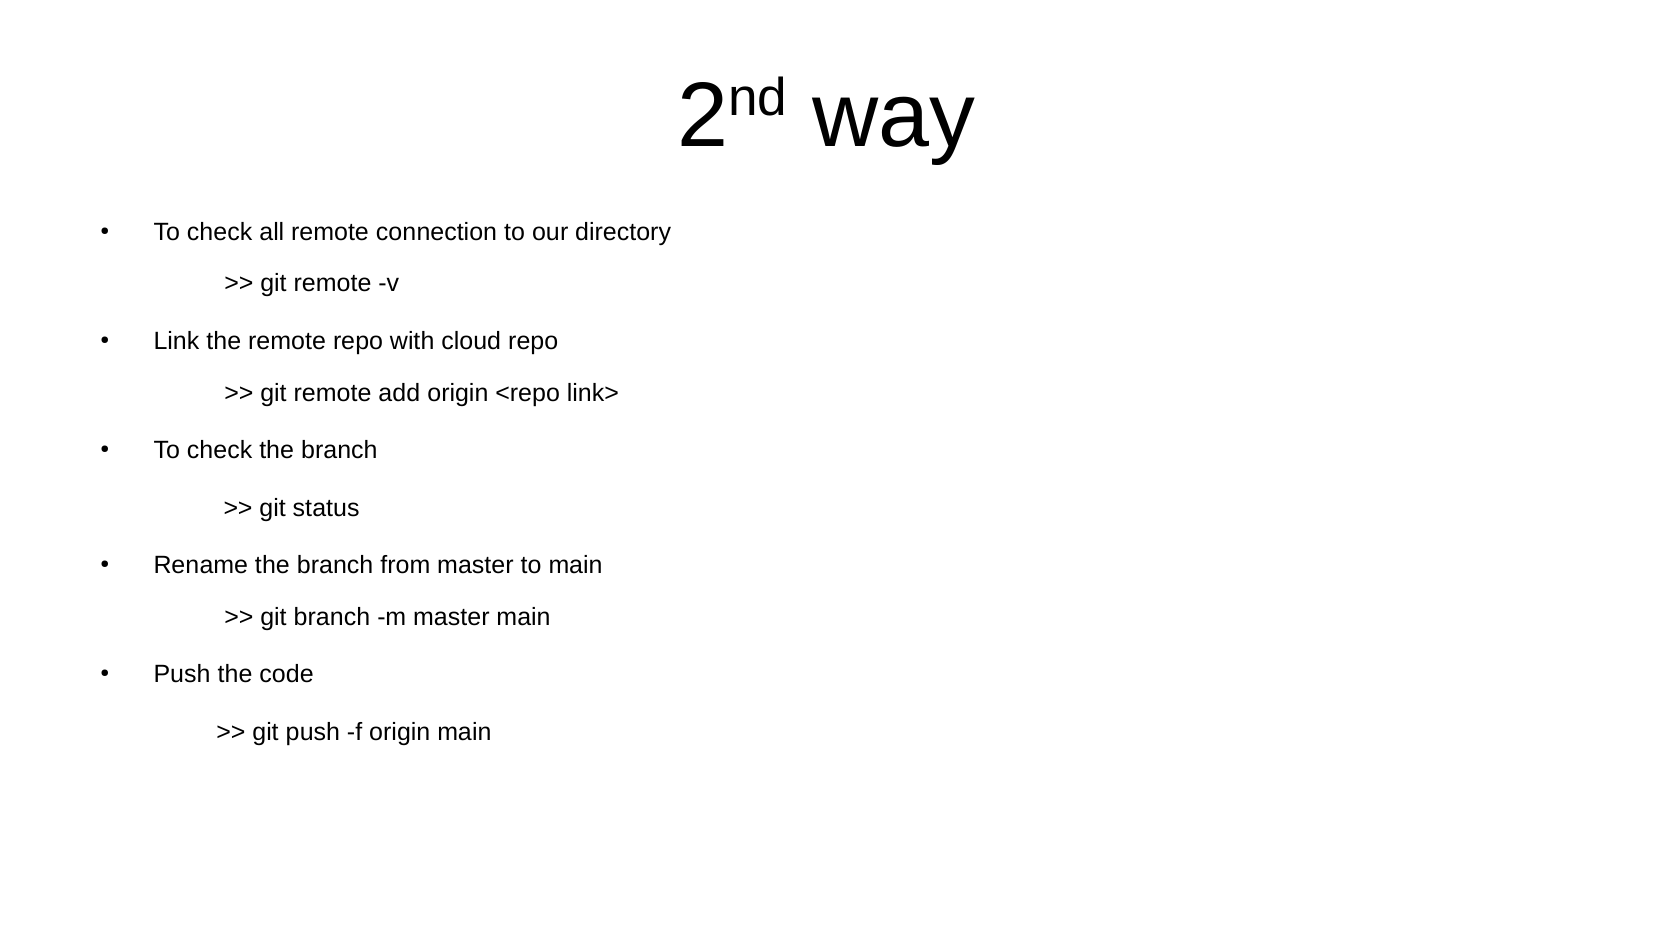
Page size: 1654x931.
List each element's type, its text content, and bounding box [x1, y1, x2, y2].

title 2nd way [82, 37, 1571, 193]
list To check all remote connection to our directory >> git remote -v Link the remote repo with cloud repo >> git remote add origin <repo link> To check the branch >> git status Rename the branch from master to main >> git branch -m master main Push the code >> git push -f origin main [82, 217, 1571, 758]
